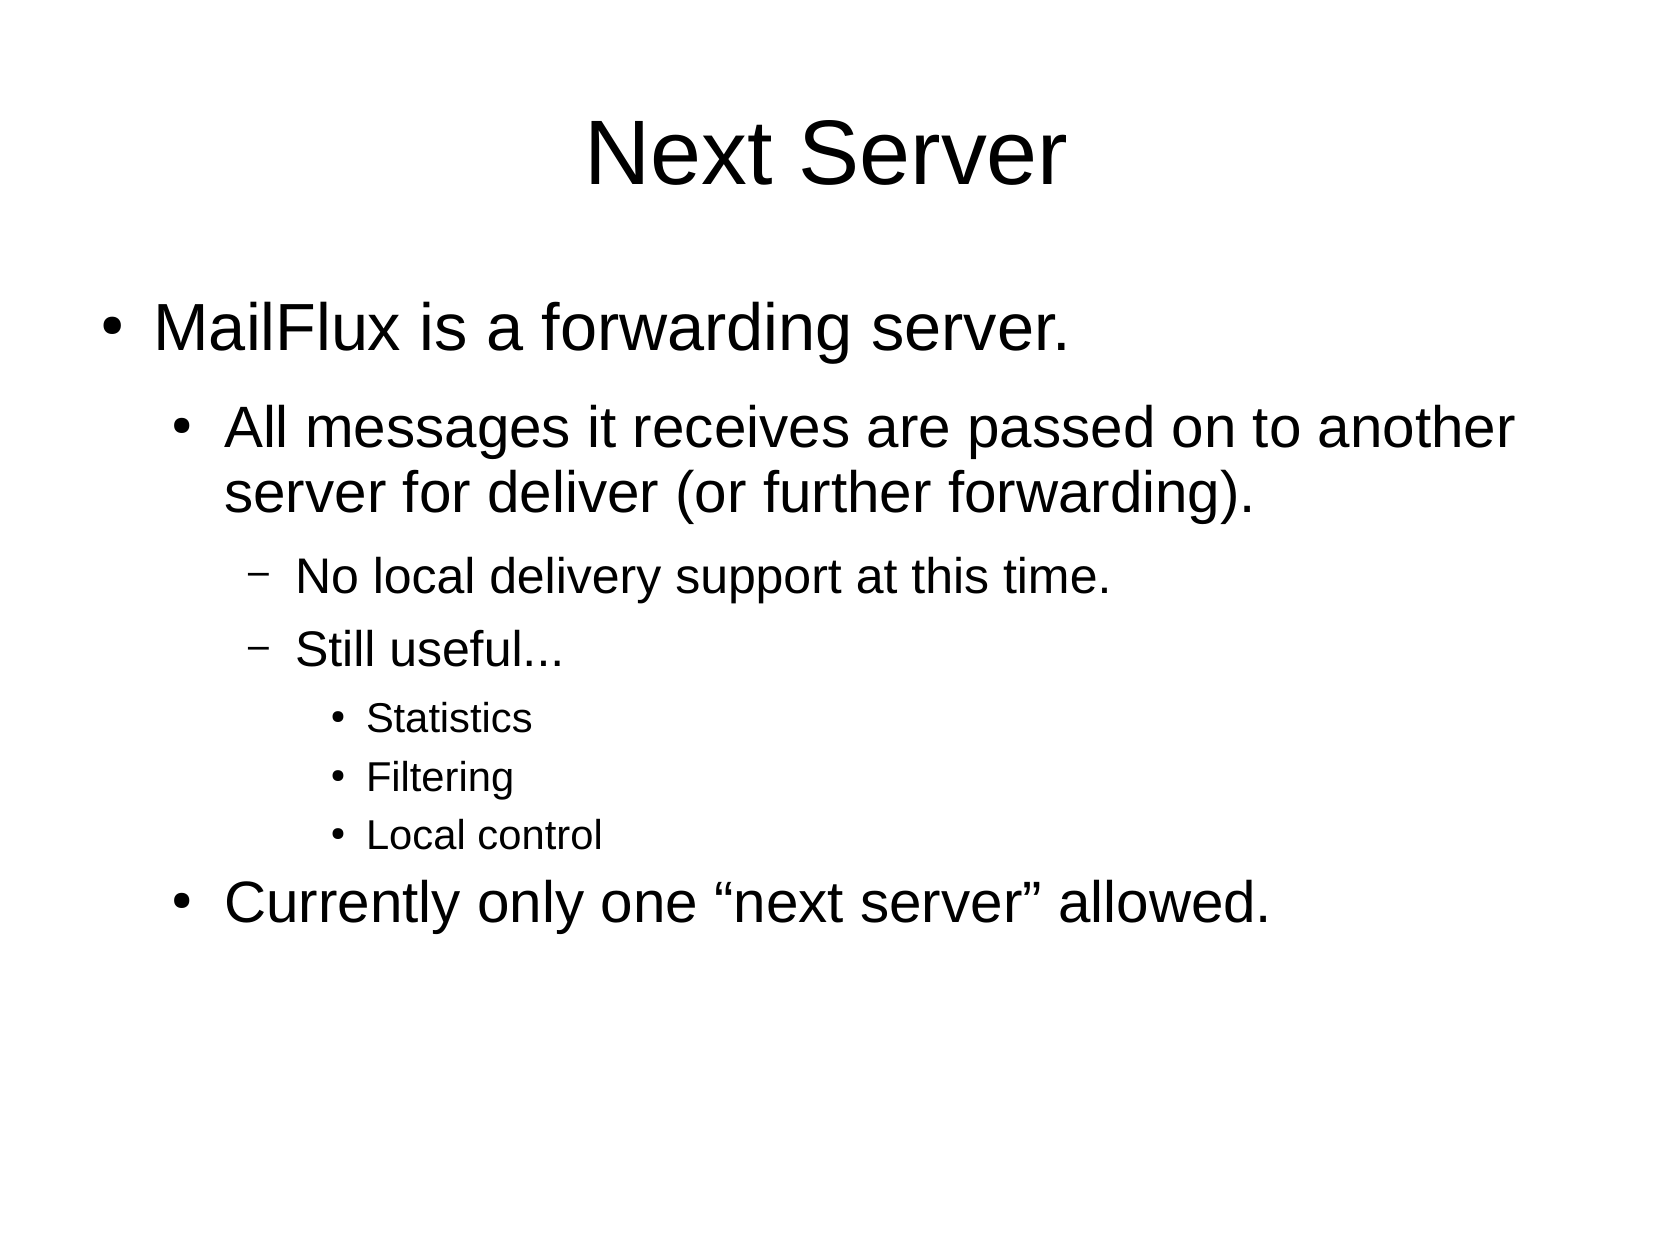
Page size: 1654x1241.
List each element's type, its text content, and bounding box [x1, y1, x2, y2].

title Next Server [82, 56, 1571, 250]
list MailFlux is a forwarding server. All messages it receives are passed on to another server for deliver (or further forwarding). No local delivery support at this time. Still useful... Statistics Filtering Local control Currently only one “next server” allowed. [82, 290, 1571, 1094]
